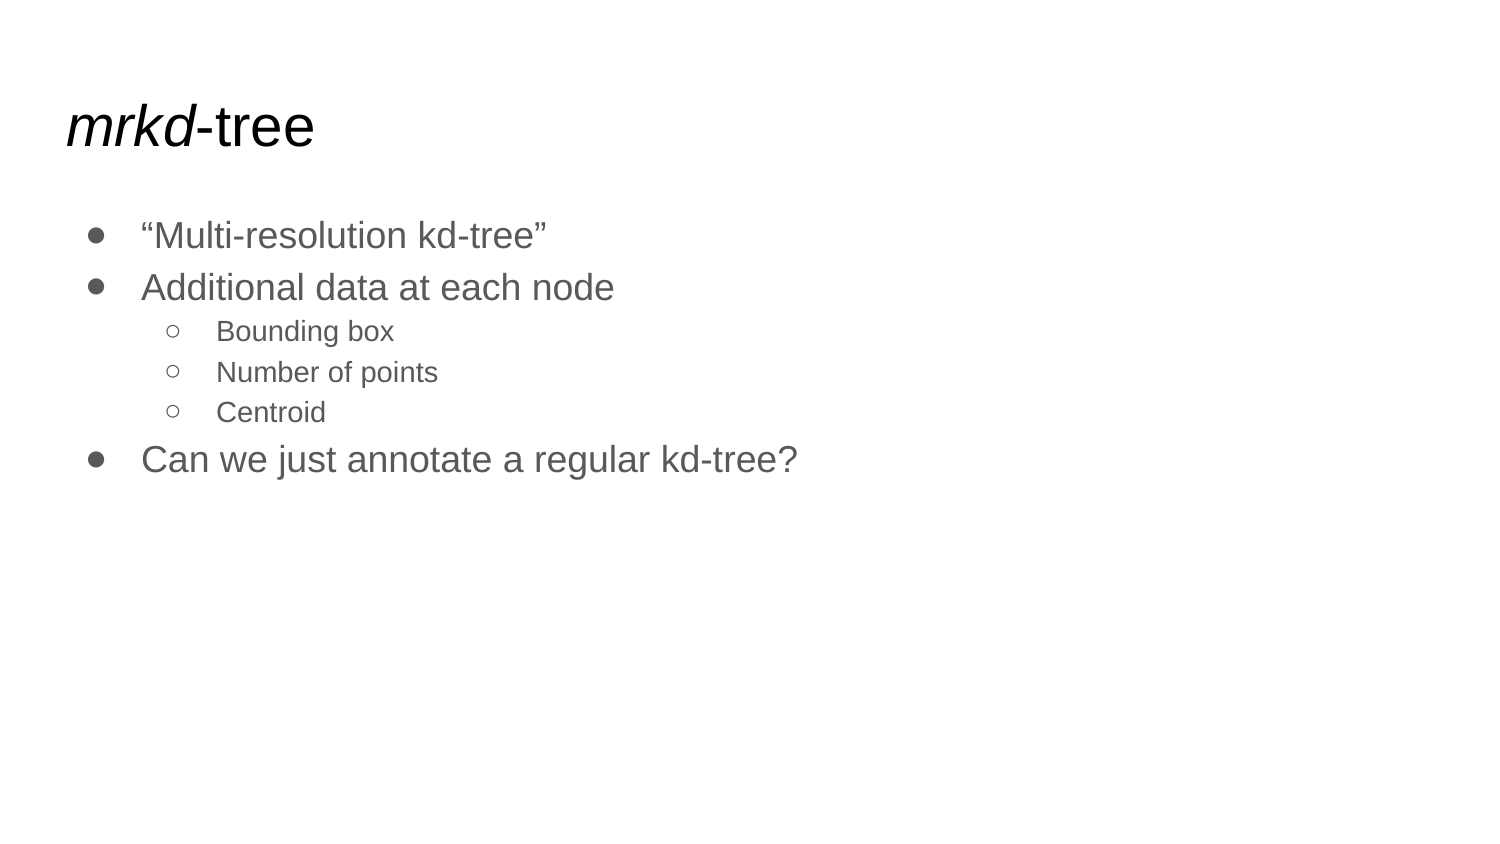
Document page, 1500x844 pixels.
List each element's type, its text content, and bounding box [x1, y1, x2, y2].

list “Multi-resolution kd-tree” Additional data at each node Bounding box Number of points Centroid Can we just annotate a regular kd-tree? [51, 189, 1449, 750]
title mrkd-tree [51, 72, 1449, 167]
